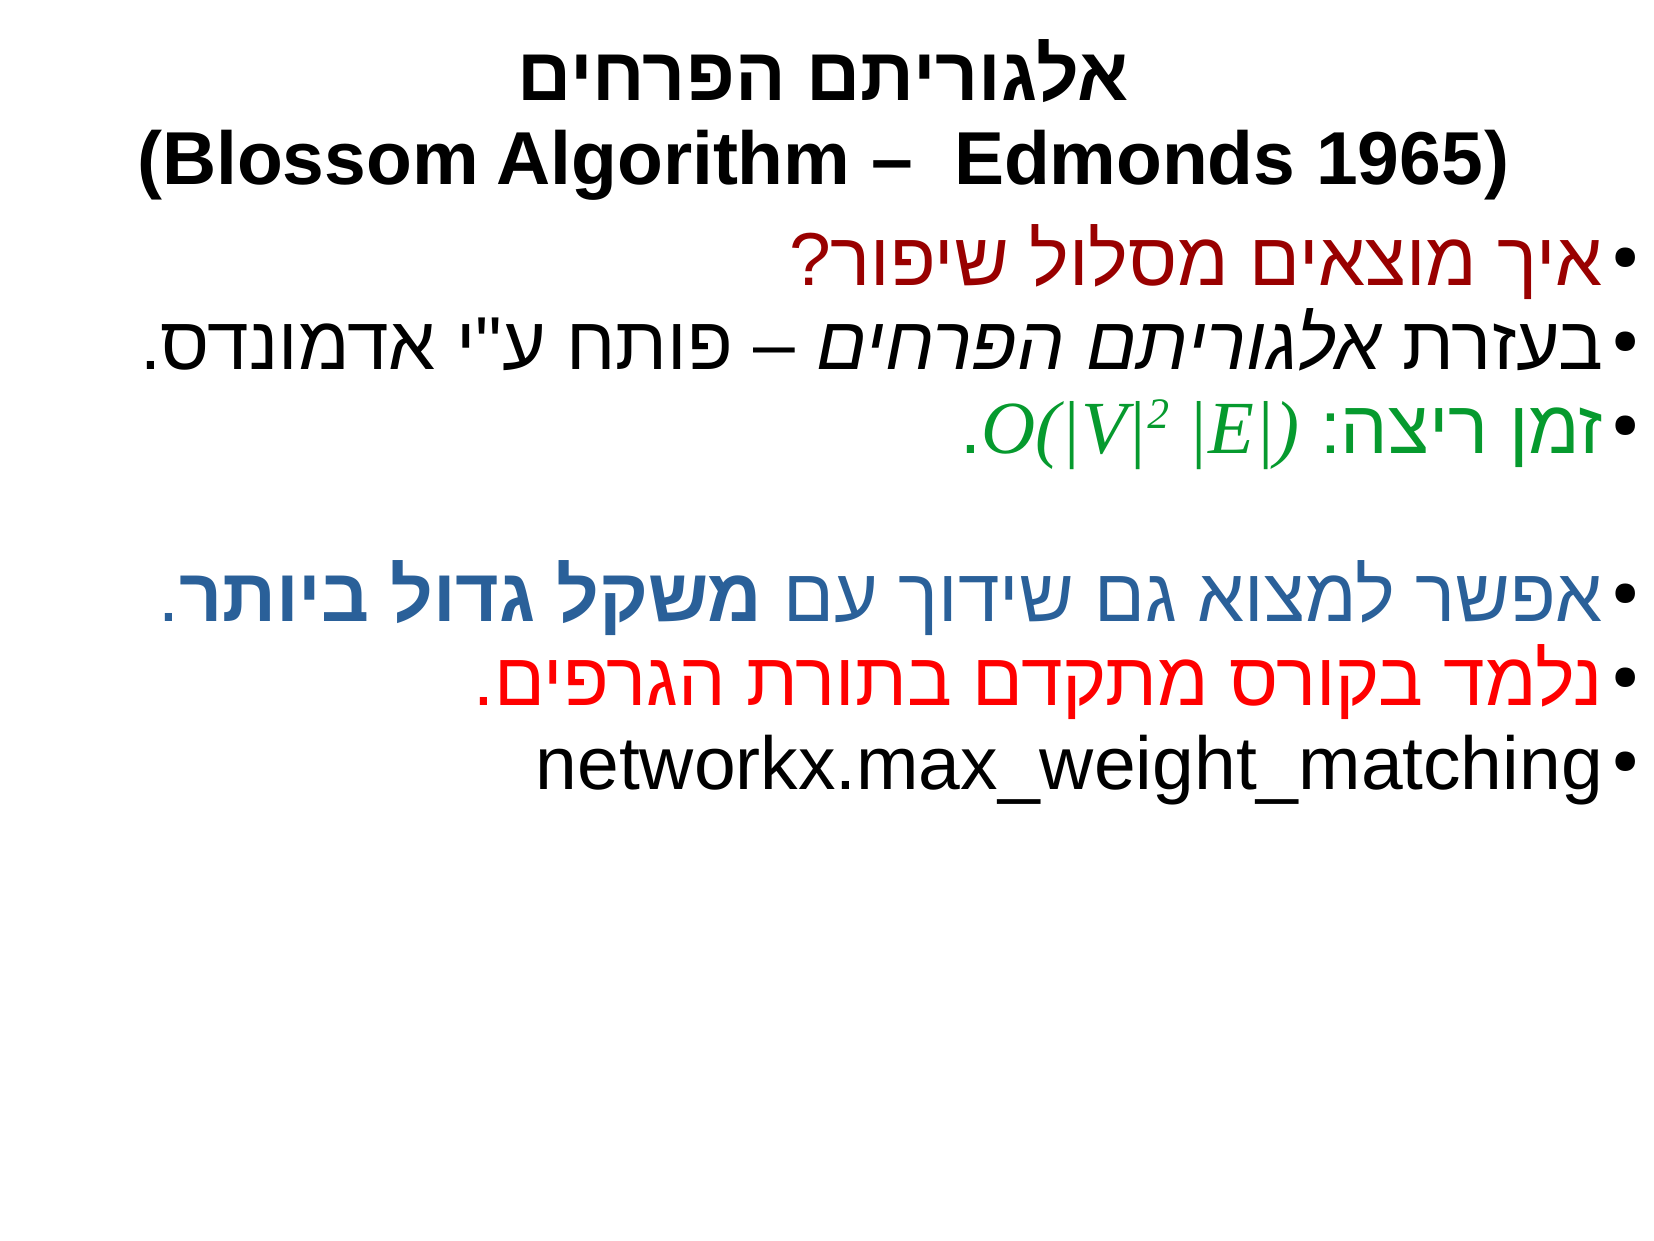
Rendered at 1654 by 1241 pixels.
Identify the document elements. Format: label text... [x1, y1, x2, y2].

text_box איך מוצאים מסלול שיפור? בעזרת אלגוריתם הפרחים – פותח ע"י אדמונדס. זמן ריצה: O(|V|2 |E|). אפשר למצוא גם שידוך עם משקל גדול ביותר. נלמד בקורס מתקדם בתורת הגרפים. networkx.max_weight_matching [30, 210, 1654, 897]
title אלגוריתם הפרחים (Blossom Algorithm – Edmonds 1965) [11, 0, 1636, 241]
